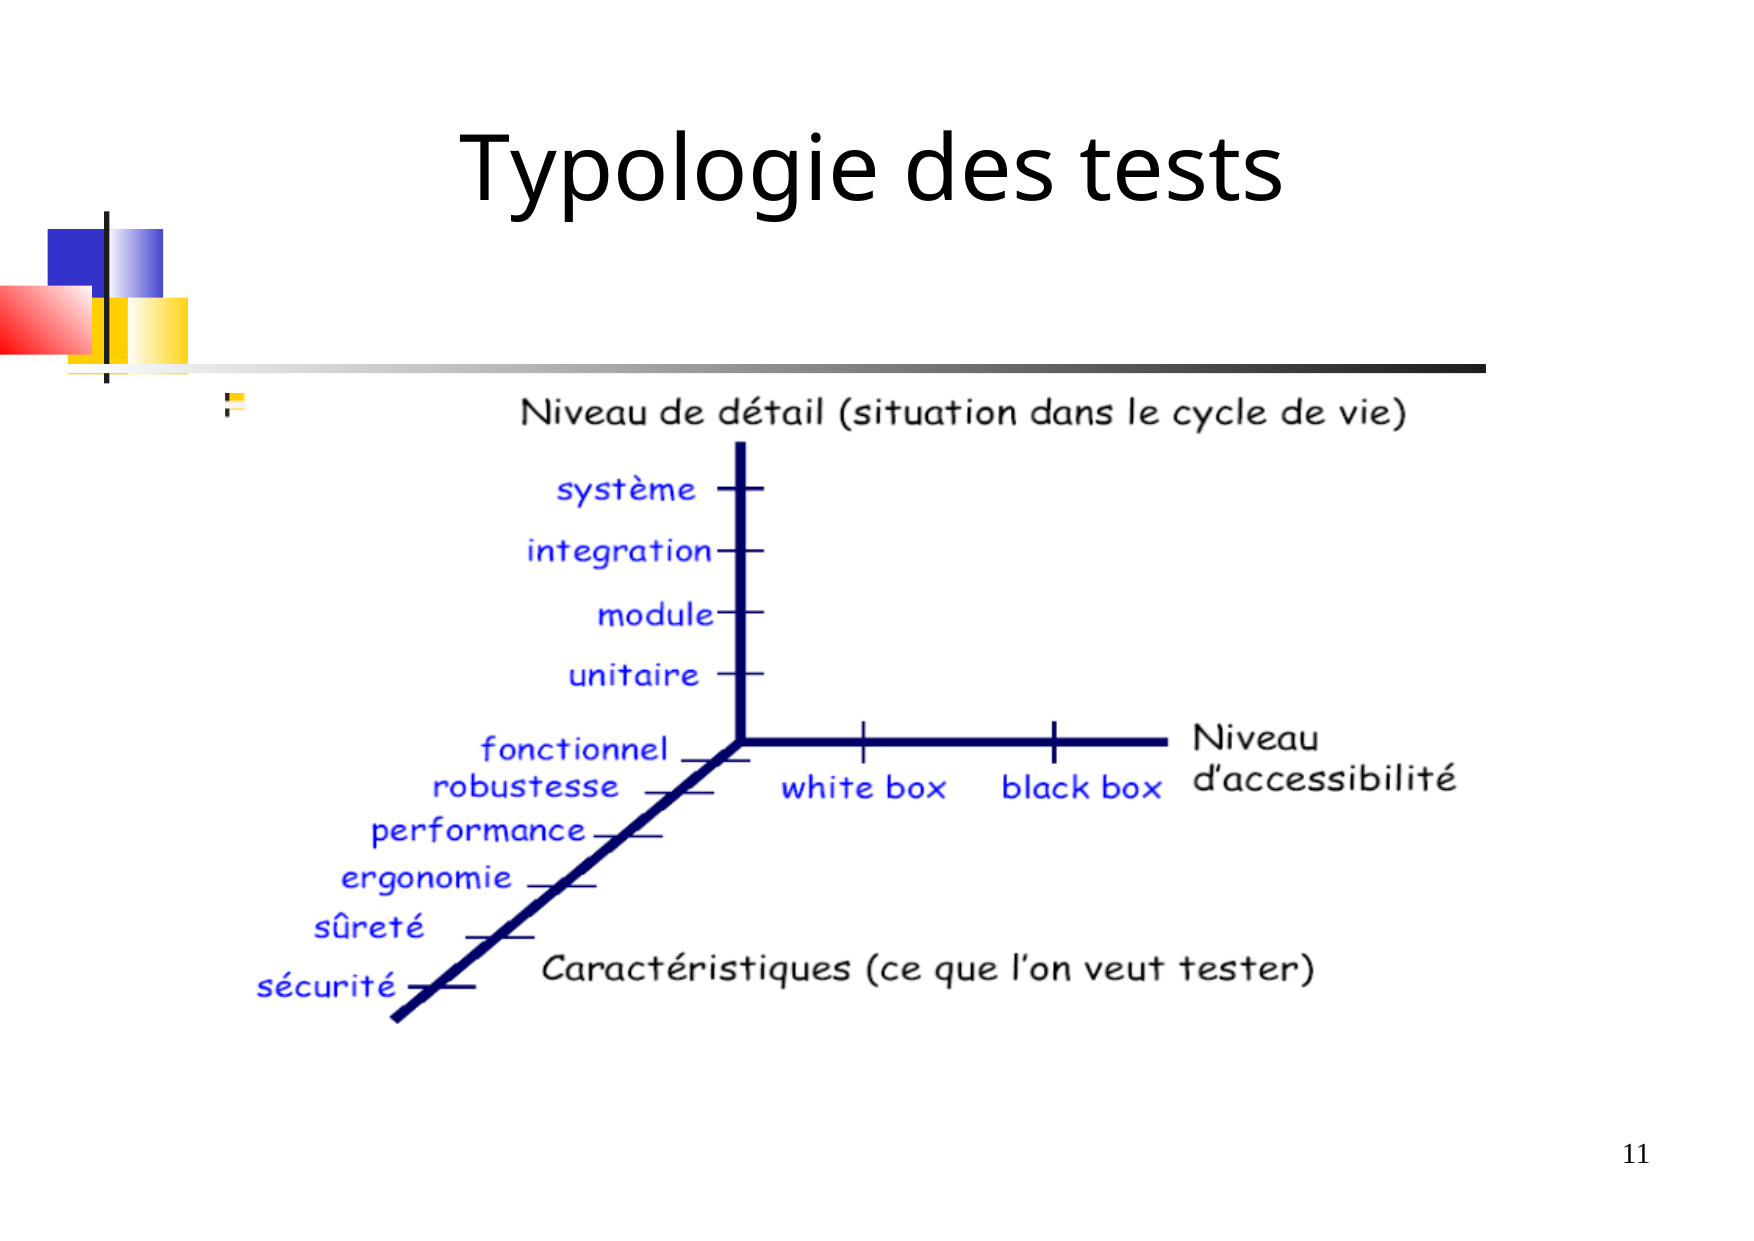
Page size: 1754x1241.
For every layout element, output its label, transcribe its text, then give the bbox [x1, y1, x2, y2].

title Typologie des tests [179, 63, 1567, 275]
picture [225, 393, 1476, 1030]
